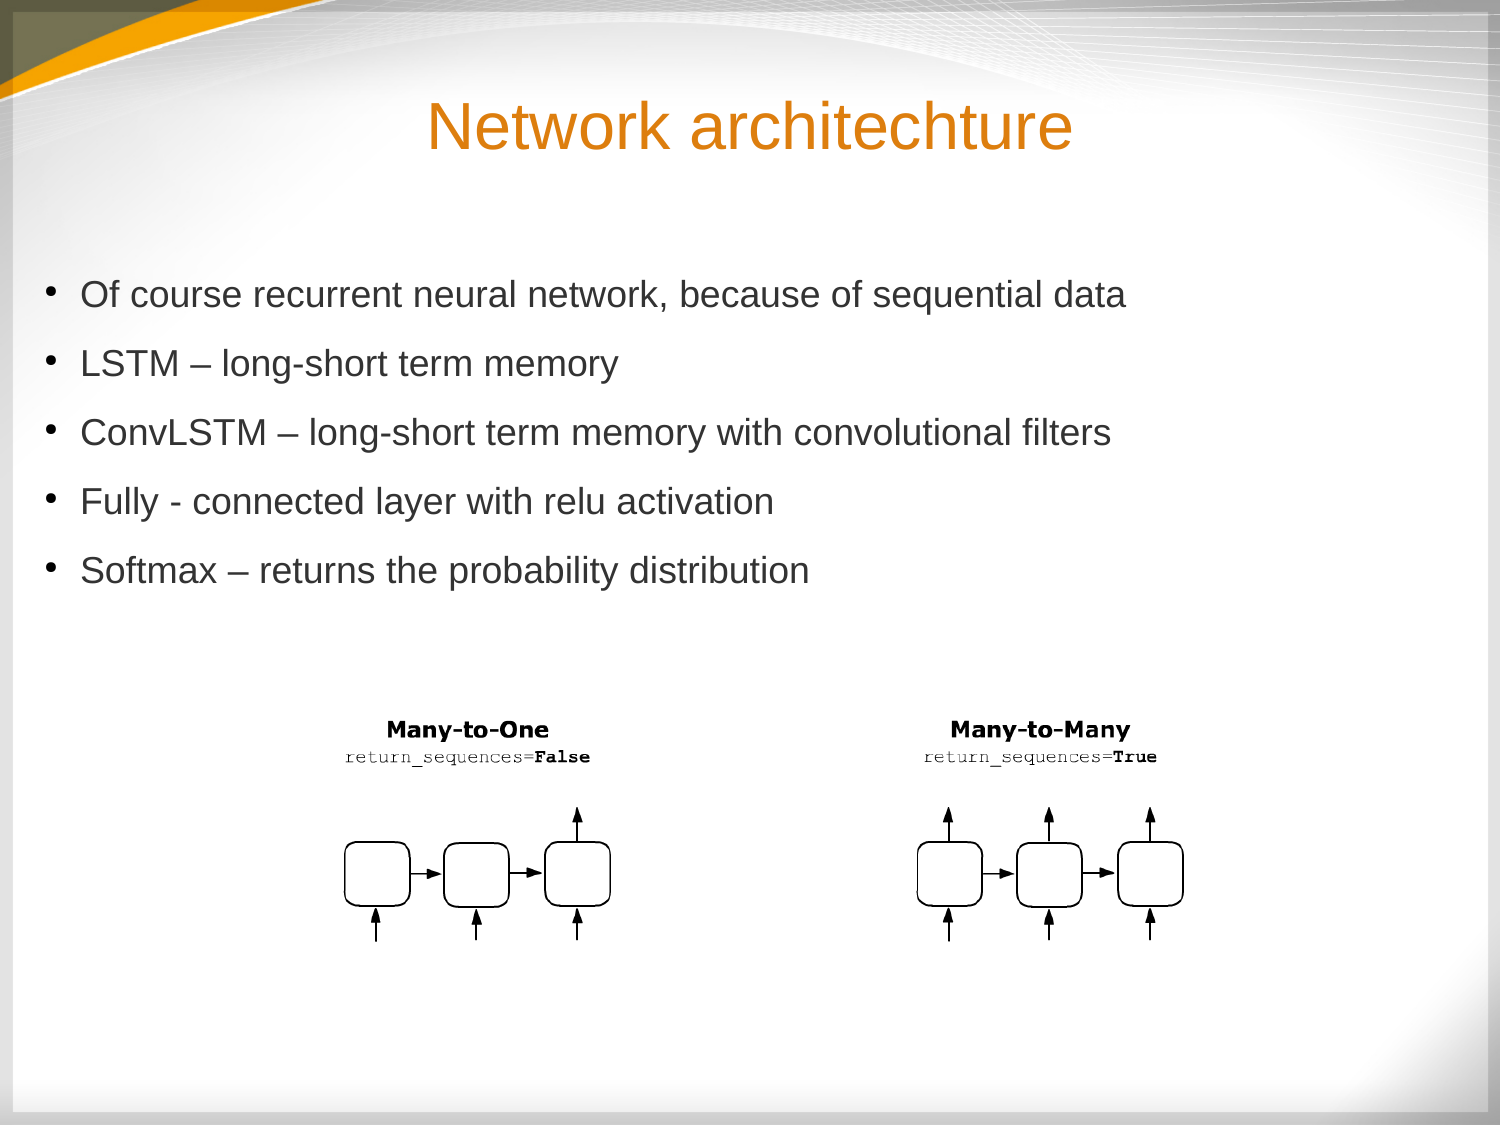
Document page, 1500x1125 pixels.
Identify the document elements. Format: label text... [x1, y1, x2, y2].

text_box Of course recurrent neural network, because of sequential data LSTM – long-short term memory ConvLSTM – long-short term memory with convolutional filters Fully - connected layer with relu activation Softmax – returns the probability distribution [29, 262, 1463, 737]
picture [0, 0, 1500, 1125]
text_box Network architechture [411, 74, 1090, 171]
